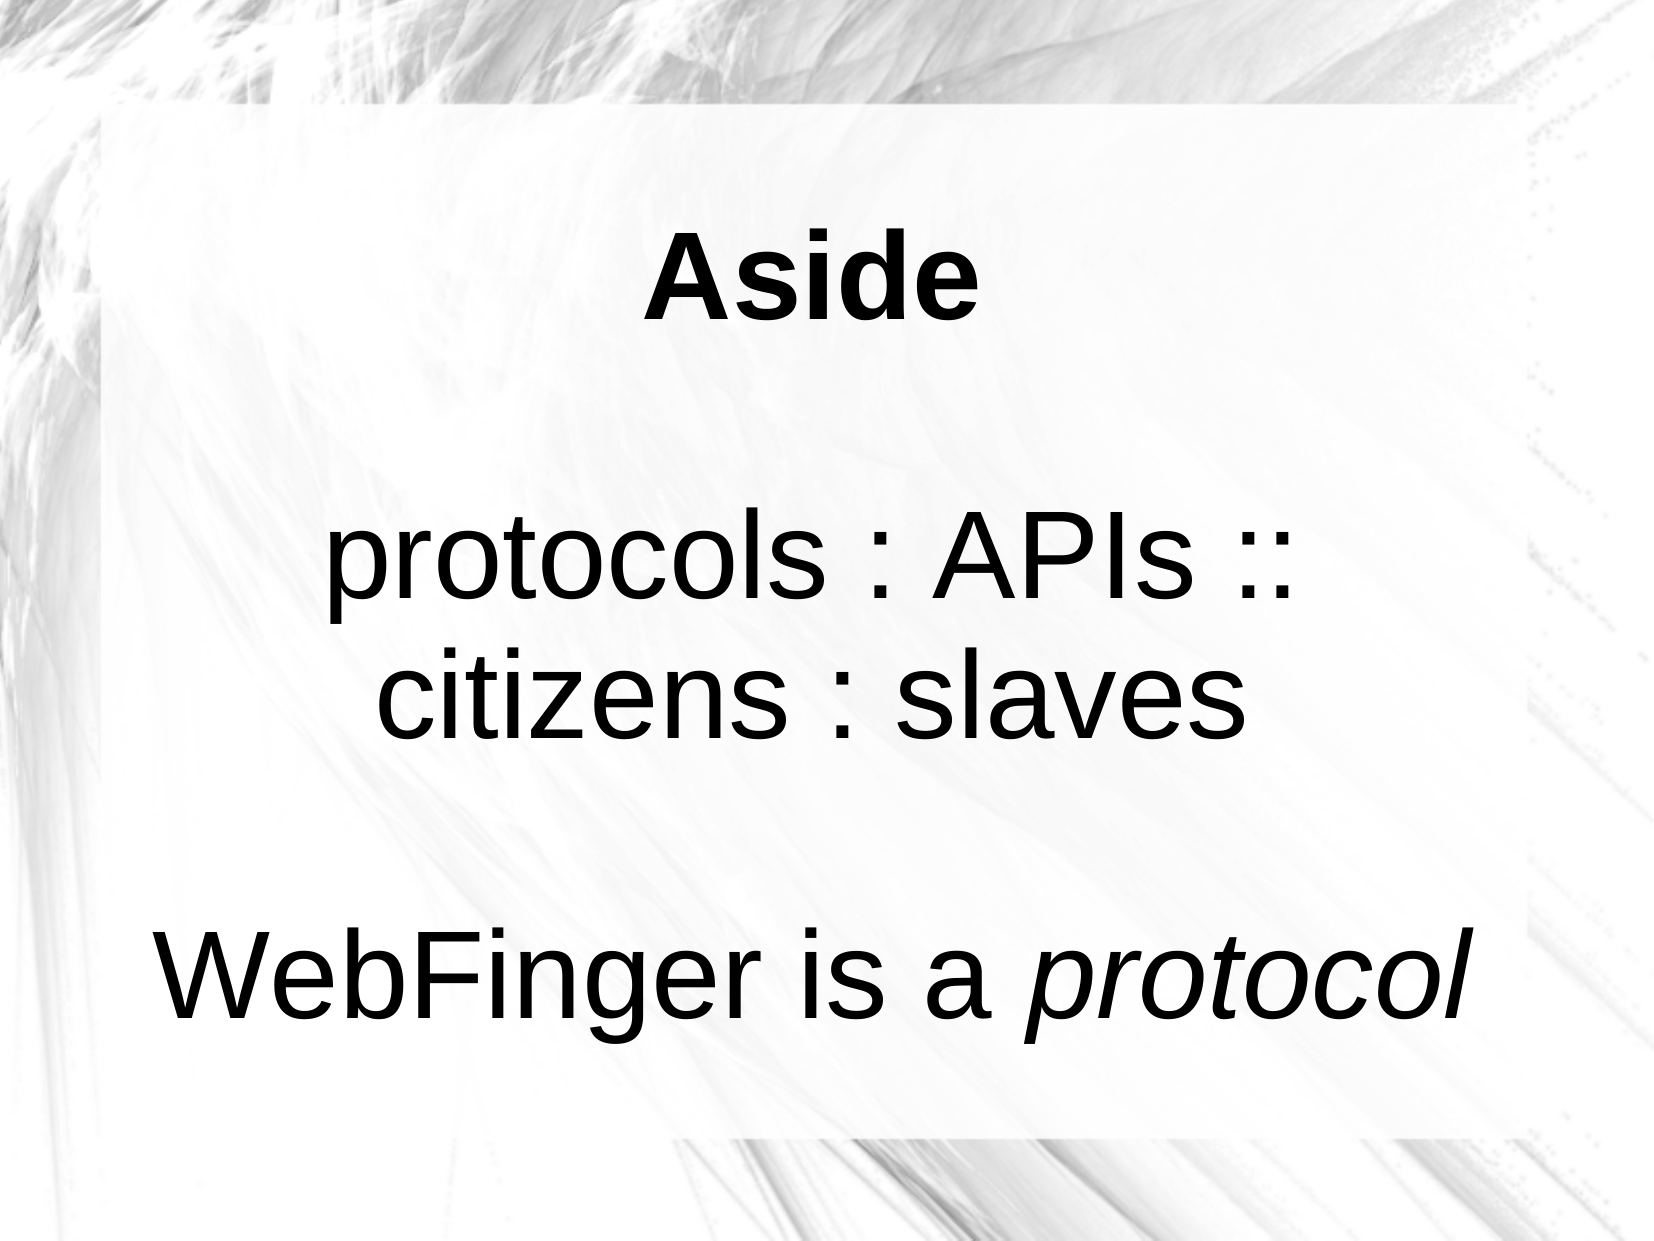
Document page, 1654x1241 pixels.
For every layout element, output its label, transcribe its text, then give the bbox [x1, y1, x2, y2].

picture [0, 0, 1654, 1241]
subtitle Aside protocols : APIs :: citizens : slaves WebFinger is a protocol [118, 112, 1506, 1139]
